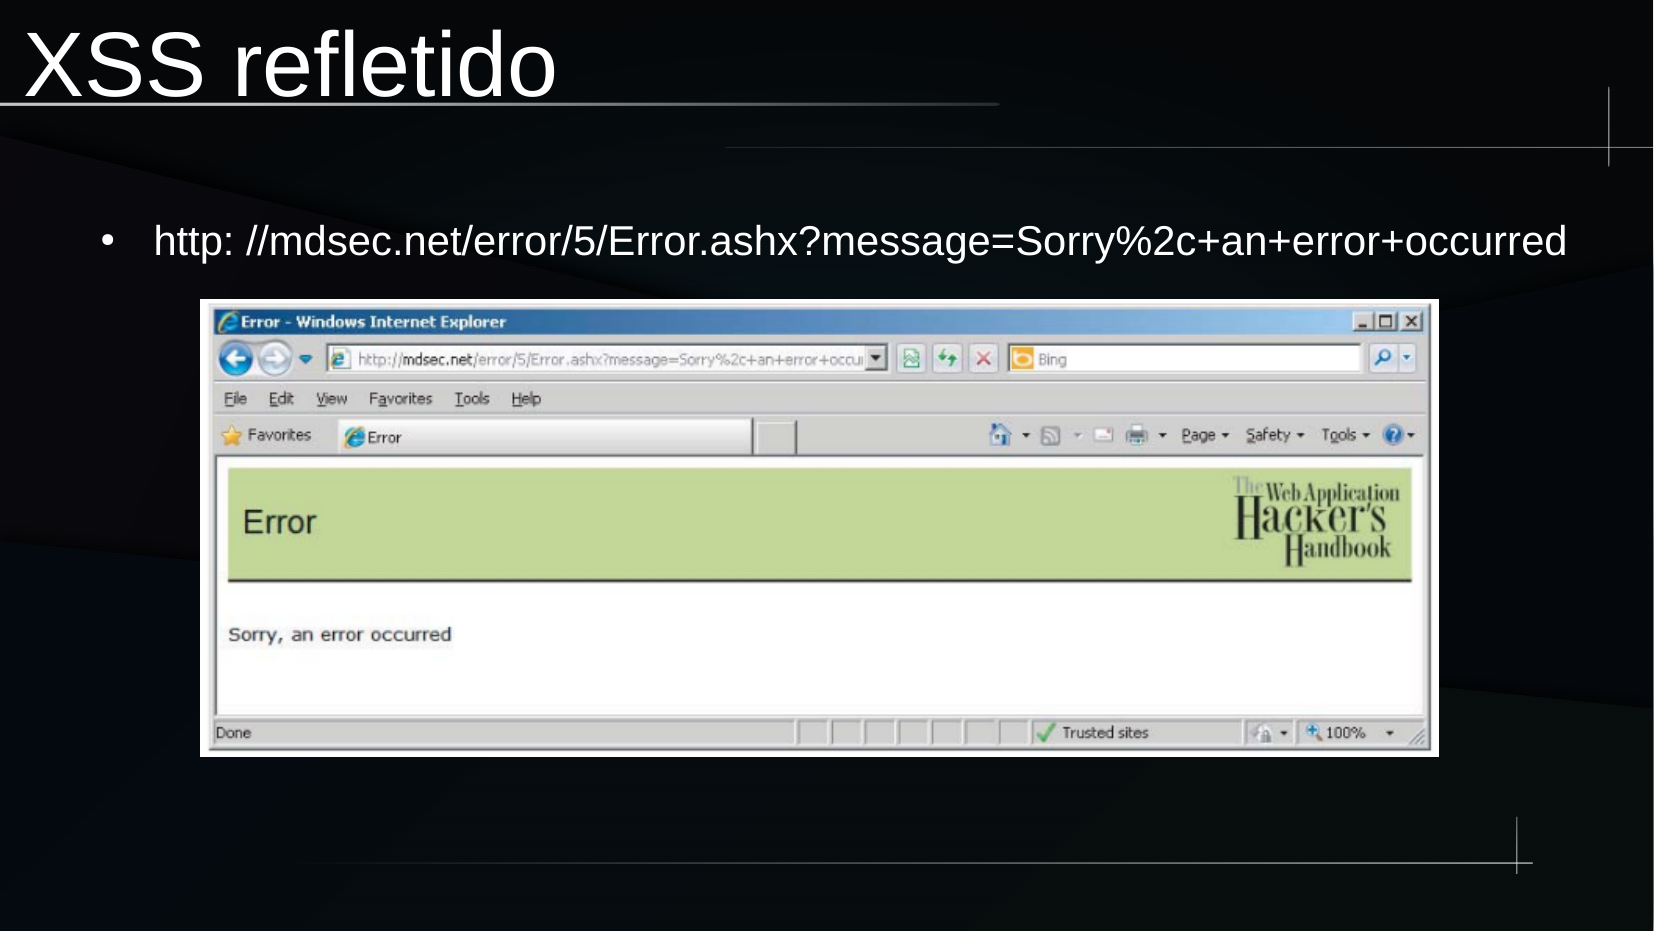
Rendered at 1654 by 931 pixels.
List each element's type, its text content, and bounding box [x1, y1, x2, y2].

title XSS refletido [23, 11, 1589, 119]
list http: //mdsec.net/error/5/Error.ashx?message=Sorry%2c+an+error+occurred [82, 217, 1571, 758]
picture [0, 0, 1654, 931]
